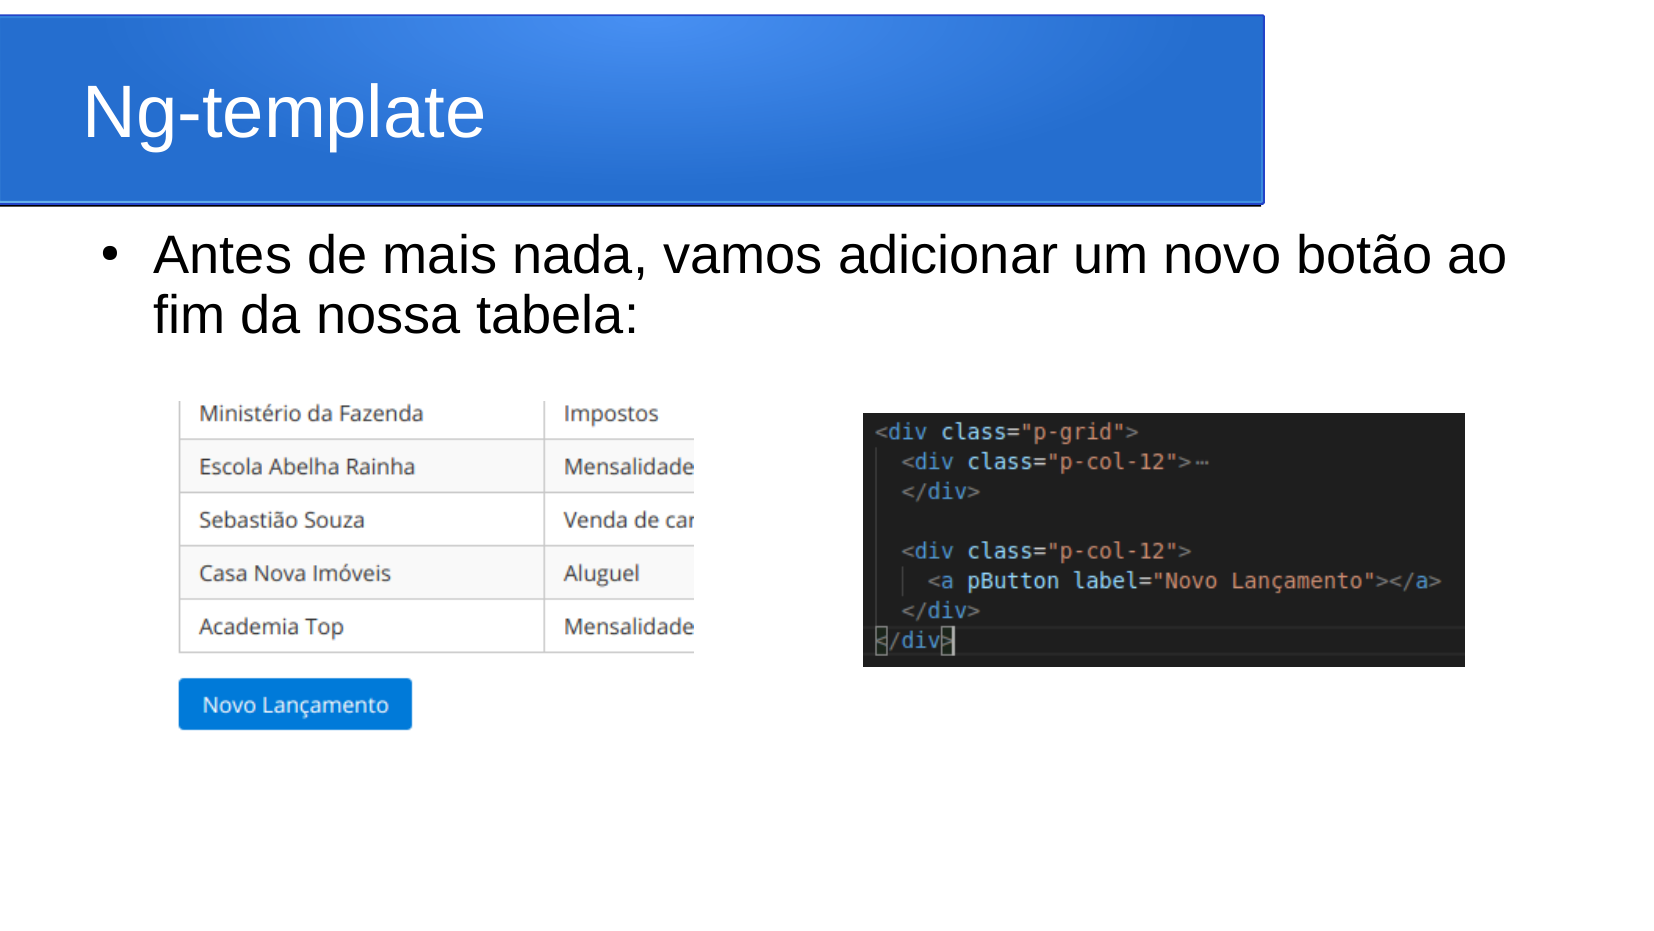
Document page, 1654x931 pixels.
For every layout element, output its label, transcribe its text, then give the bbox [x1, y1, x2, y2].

picture [118, 401, 694, 749]
title Ng-template [82, 35, 1235, 189]
list Antes de mais nada, vamos adicionar um novo botão ao fim da nossa tabela: [82, 224, 1571, 764]
picture [863, 413, 1465, 667]
